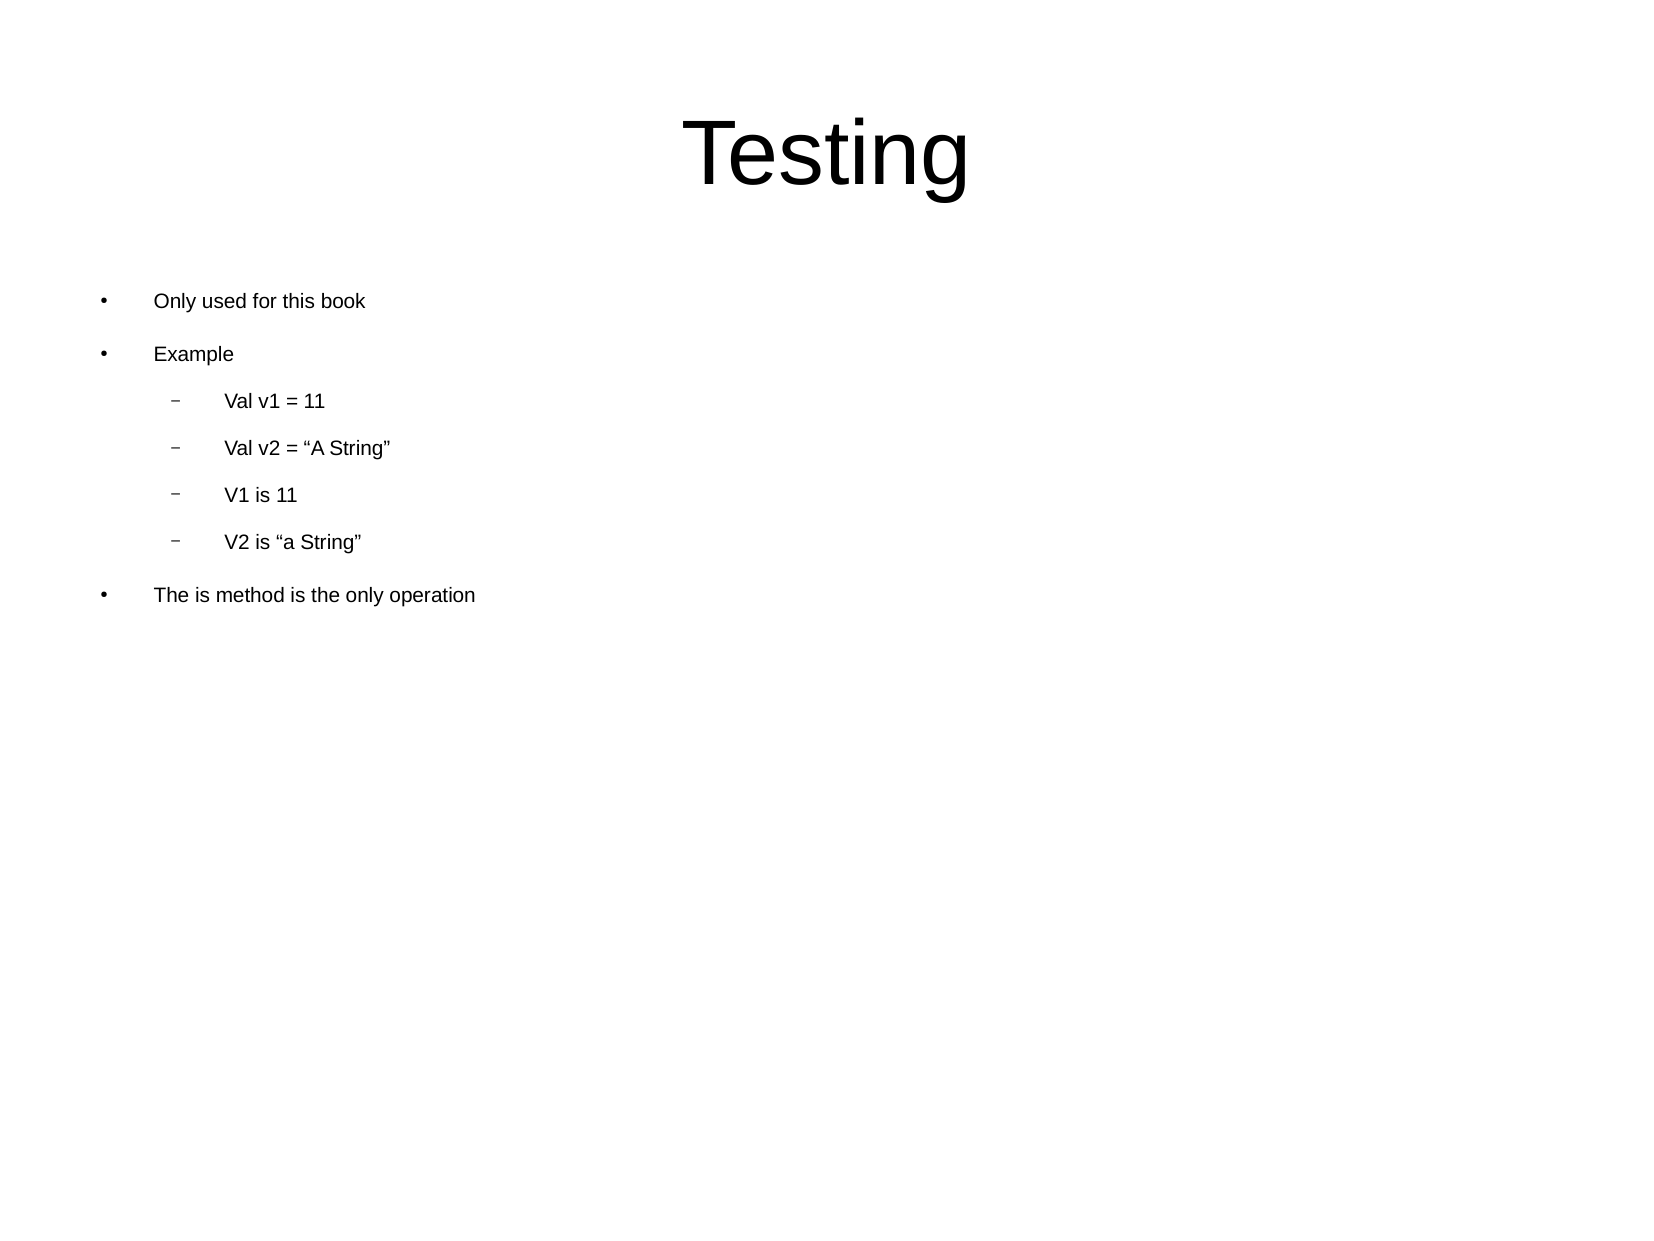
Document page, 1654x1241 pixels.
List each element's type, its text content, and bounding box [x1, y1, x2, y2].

list Only used for this book Example Val v1 = 11 Val v2 = “A String” V1 is 11 V2 is “a String” The is method is the only operation [82, 290, 1571, 1010]
title Testing [82, 49, 1571, 257]
